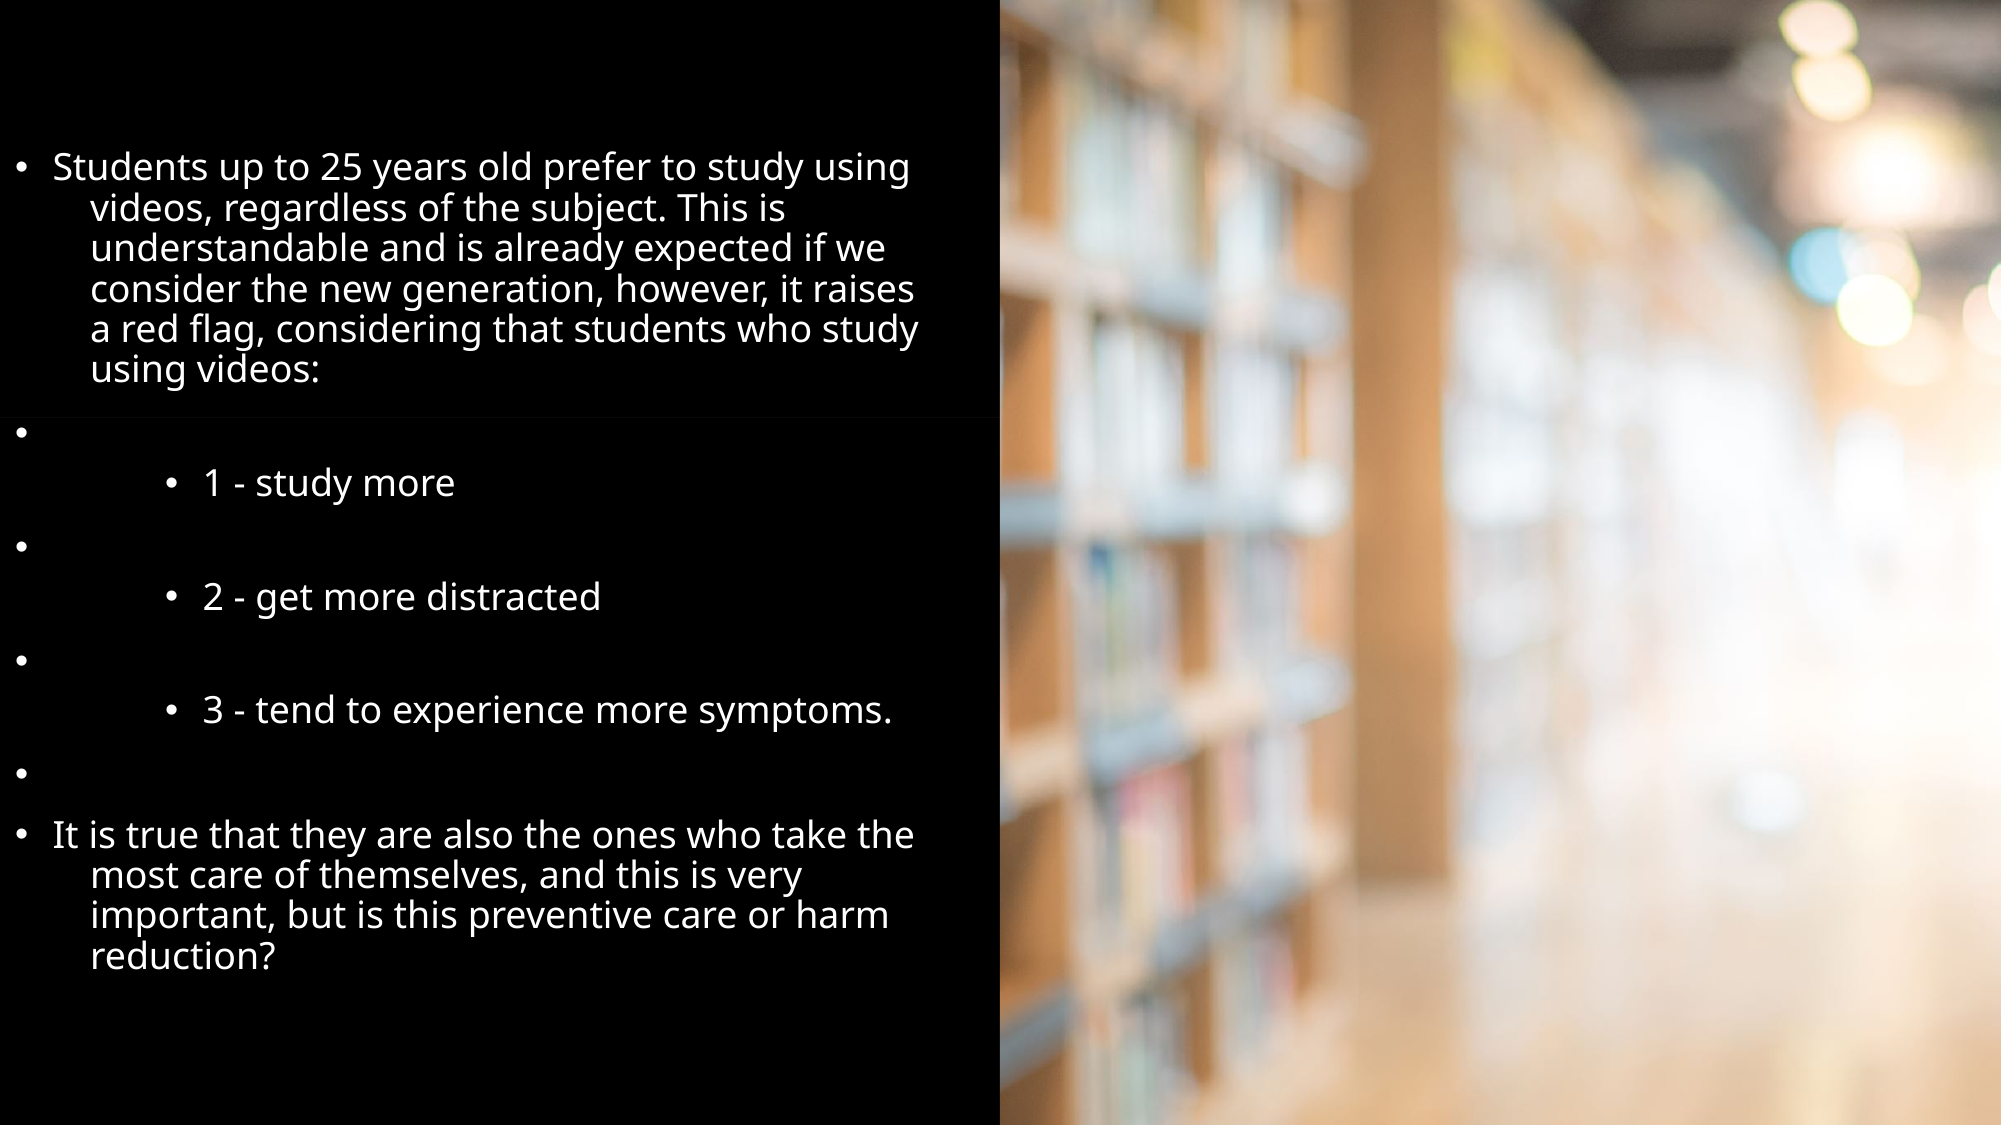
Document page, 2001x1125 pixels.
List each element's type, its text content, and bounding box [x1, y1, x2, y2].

picture [999, 0, 2000, 1125]
text_box [0, 0, 999, 1125]
list Students up to 25 years old prefer to study using videos, regardless of the subject. This is understandable and is already expected if we consider the new generation, however, it raises a red flag, considering that students who study using videos: 1 - study more 2 - get more distracted 3 - tend to experience more symptoms. It is true that they are also the ones who take the most care of themselves, and this is very important, but is this preventive care or harm reduction? [0, 83, 951, 1043]
